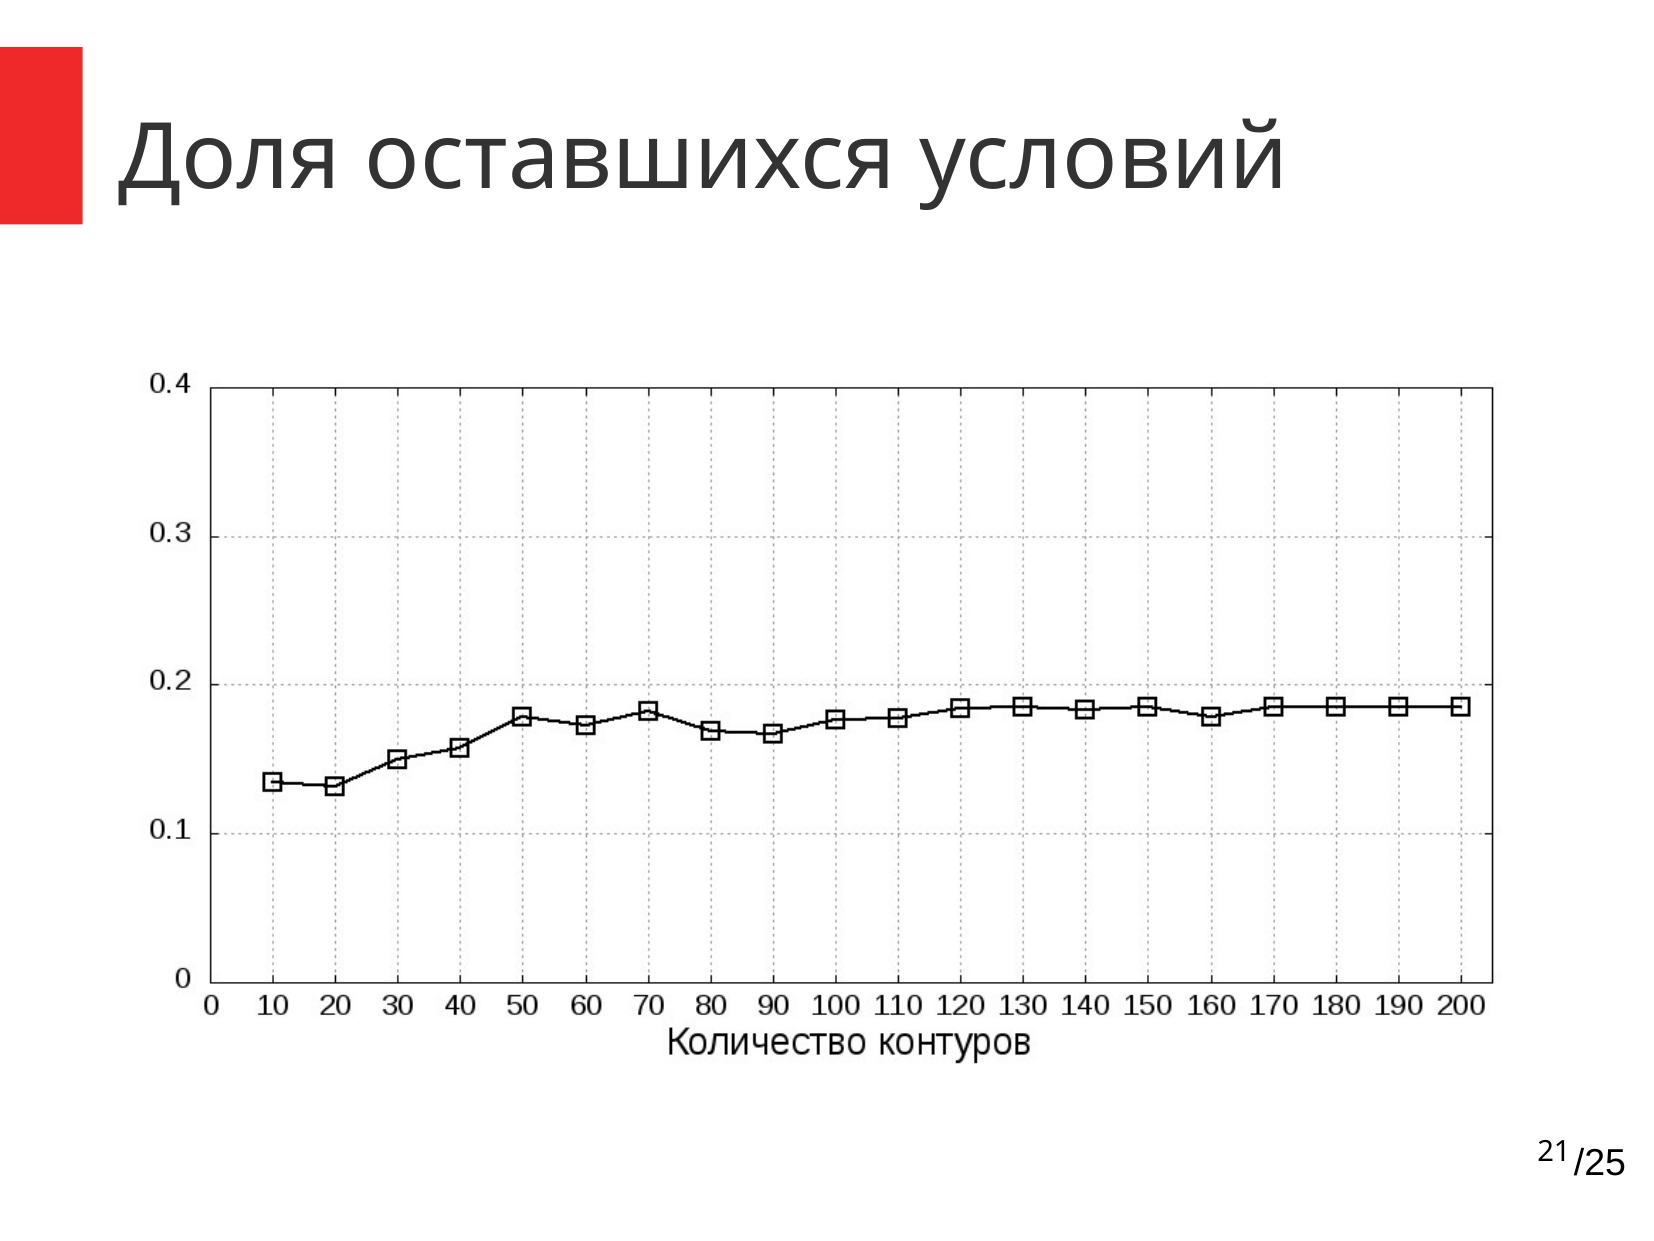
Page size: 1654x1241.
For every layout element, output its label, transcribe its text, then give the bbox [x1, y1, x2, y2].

text_box /25 [1559, 1134, 1654, 1205]
picture [118, 359, 1536, 1069]
title Доля оставшихся условий [118, 49, 1571, 257]
